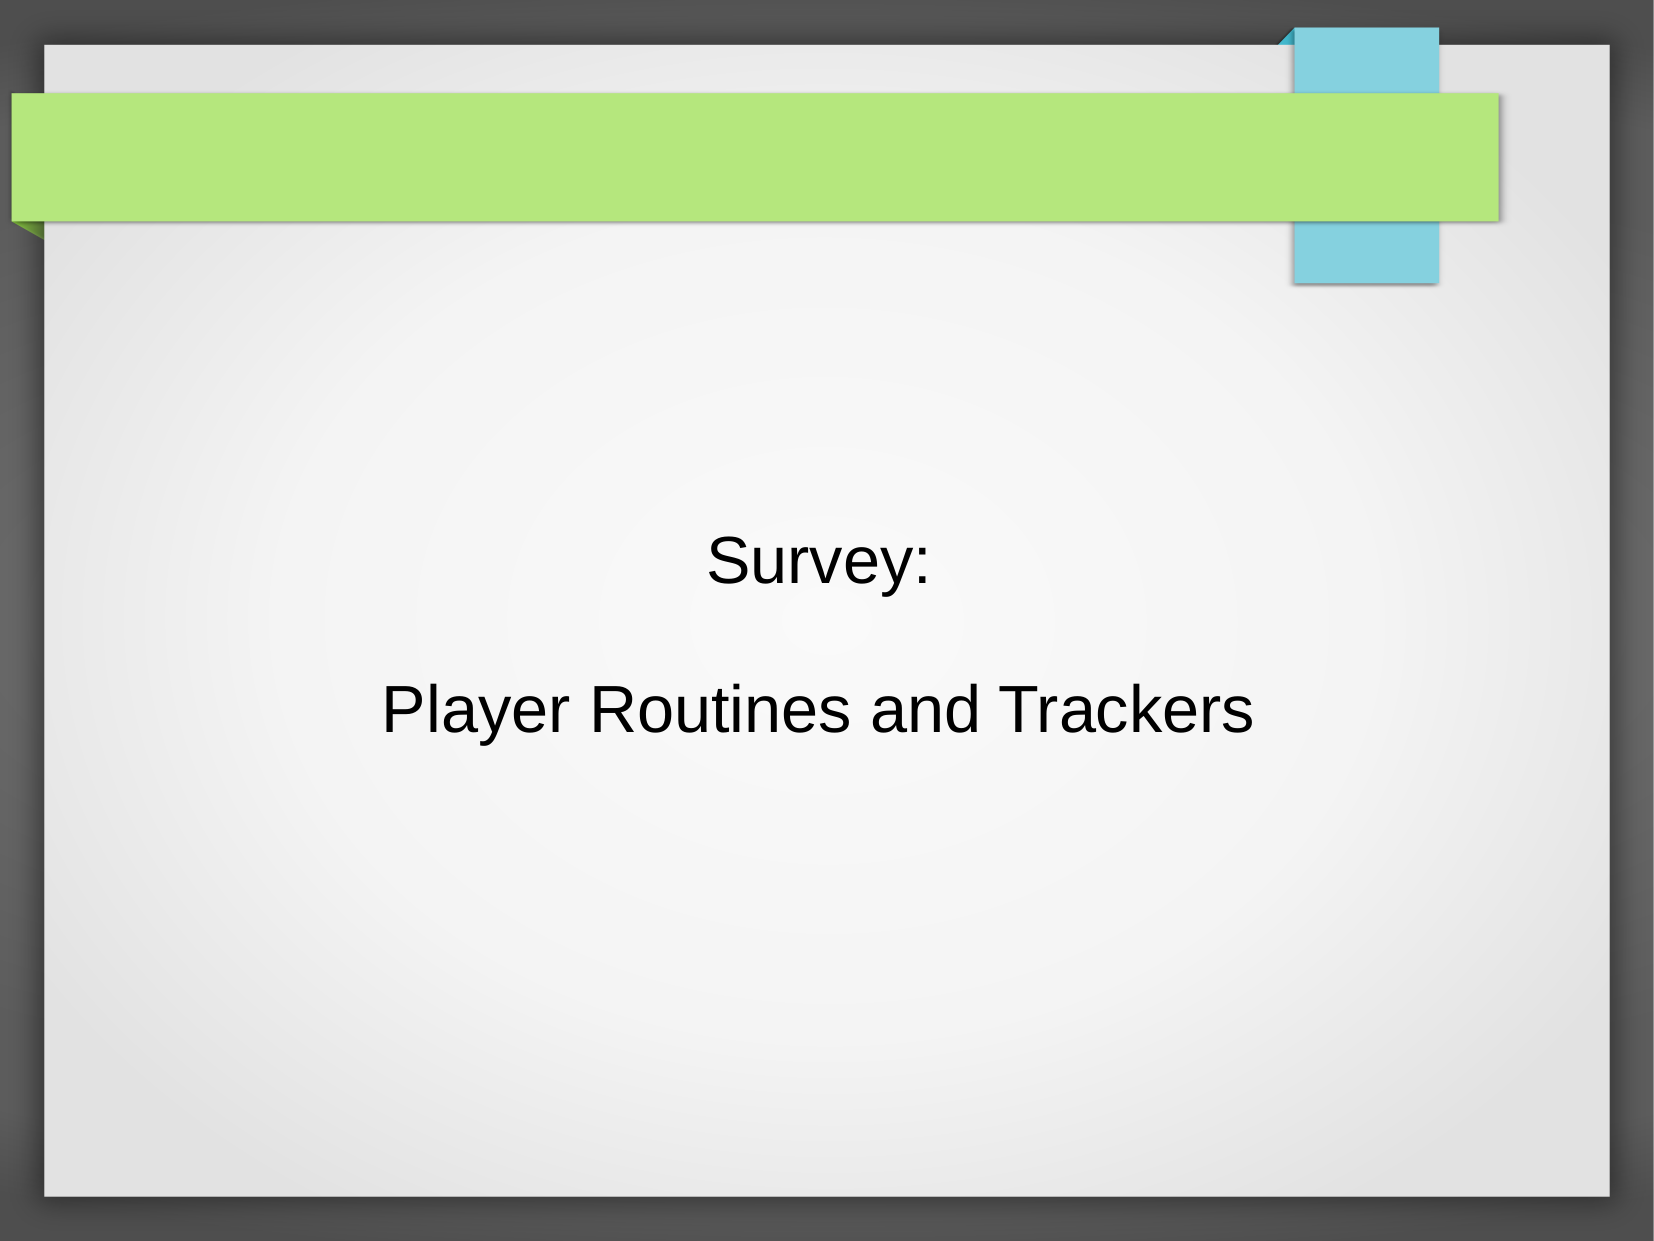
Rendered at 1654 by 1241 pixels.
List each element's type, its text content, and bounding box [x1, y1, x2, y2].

picture [0, 0, 1654, 1241]
subtitle Survey: Player Routines and Trackers [75, 325, 1564, 946]
